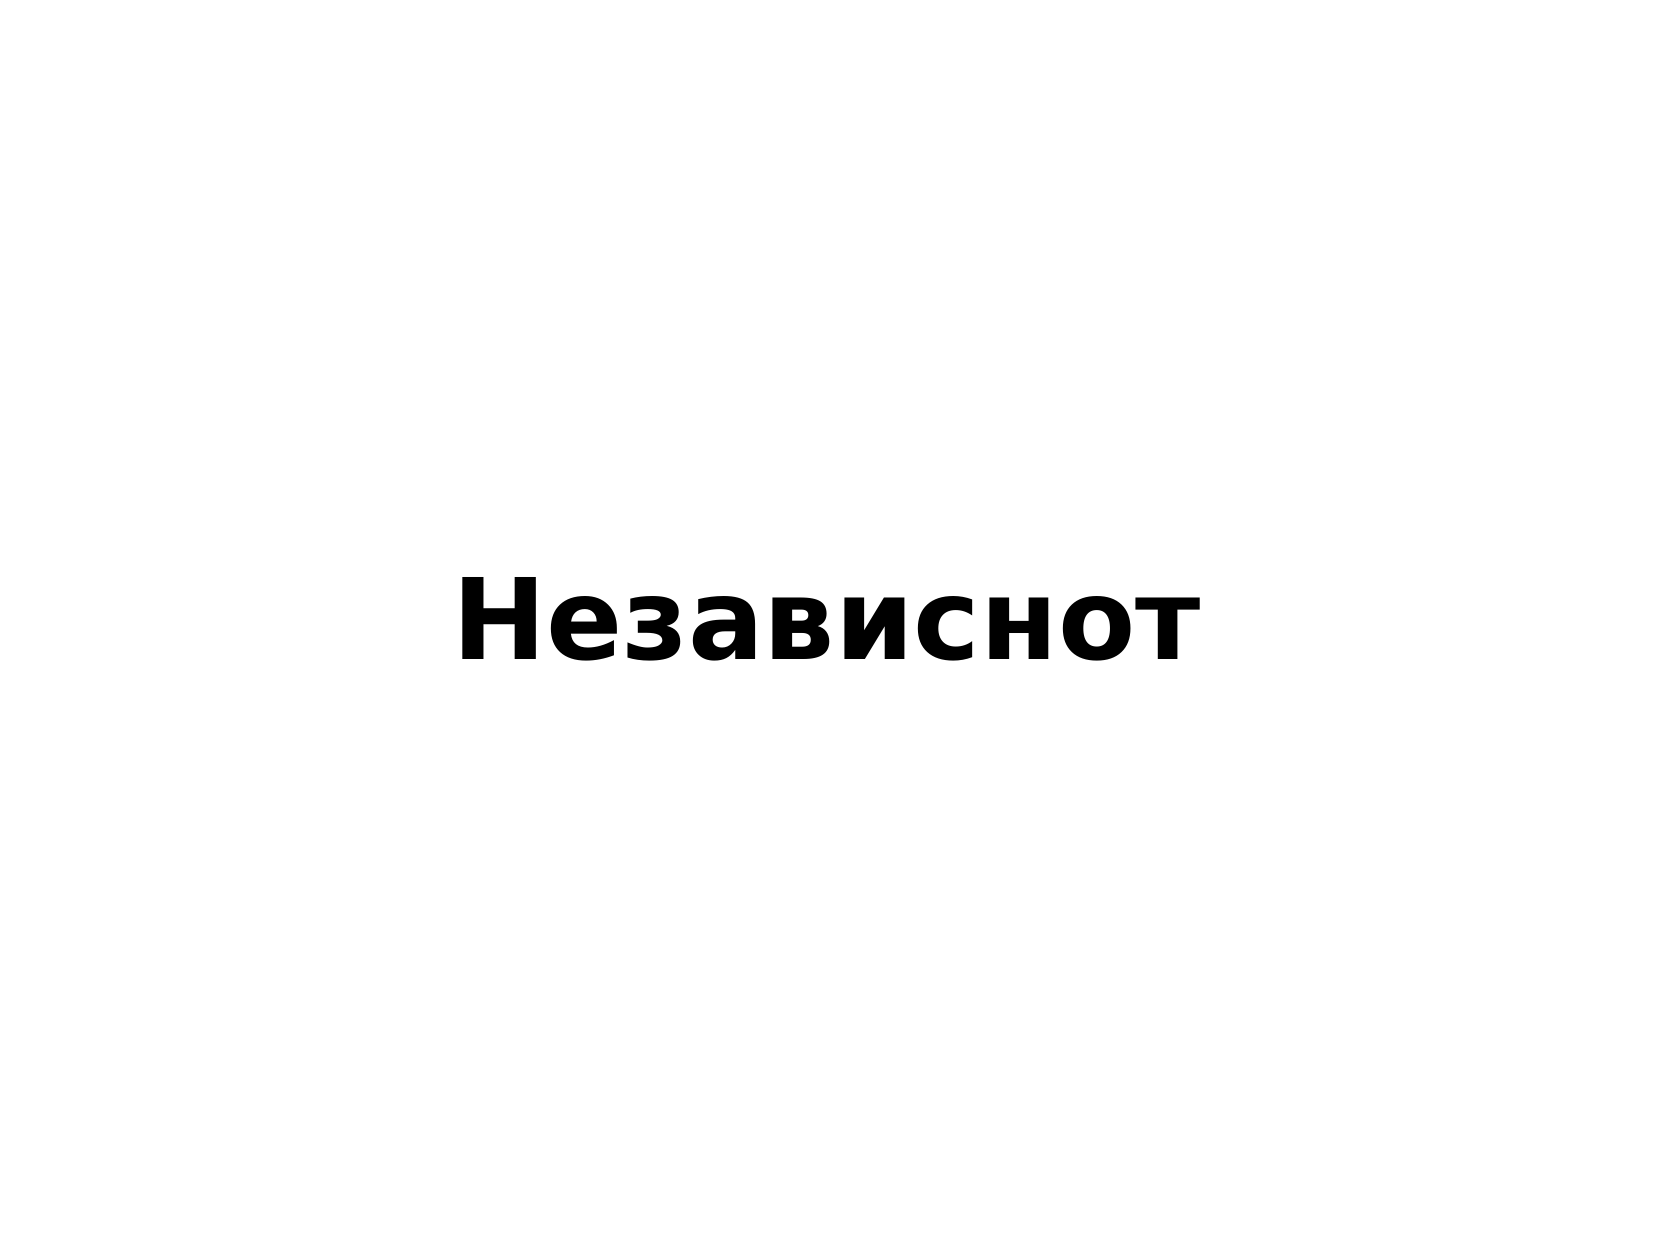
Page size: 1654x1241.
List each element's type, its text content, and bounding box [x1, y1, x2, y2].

subtitle Независнот [0, 0, 1654, 1241]
